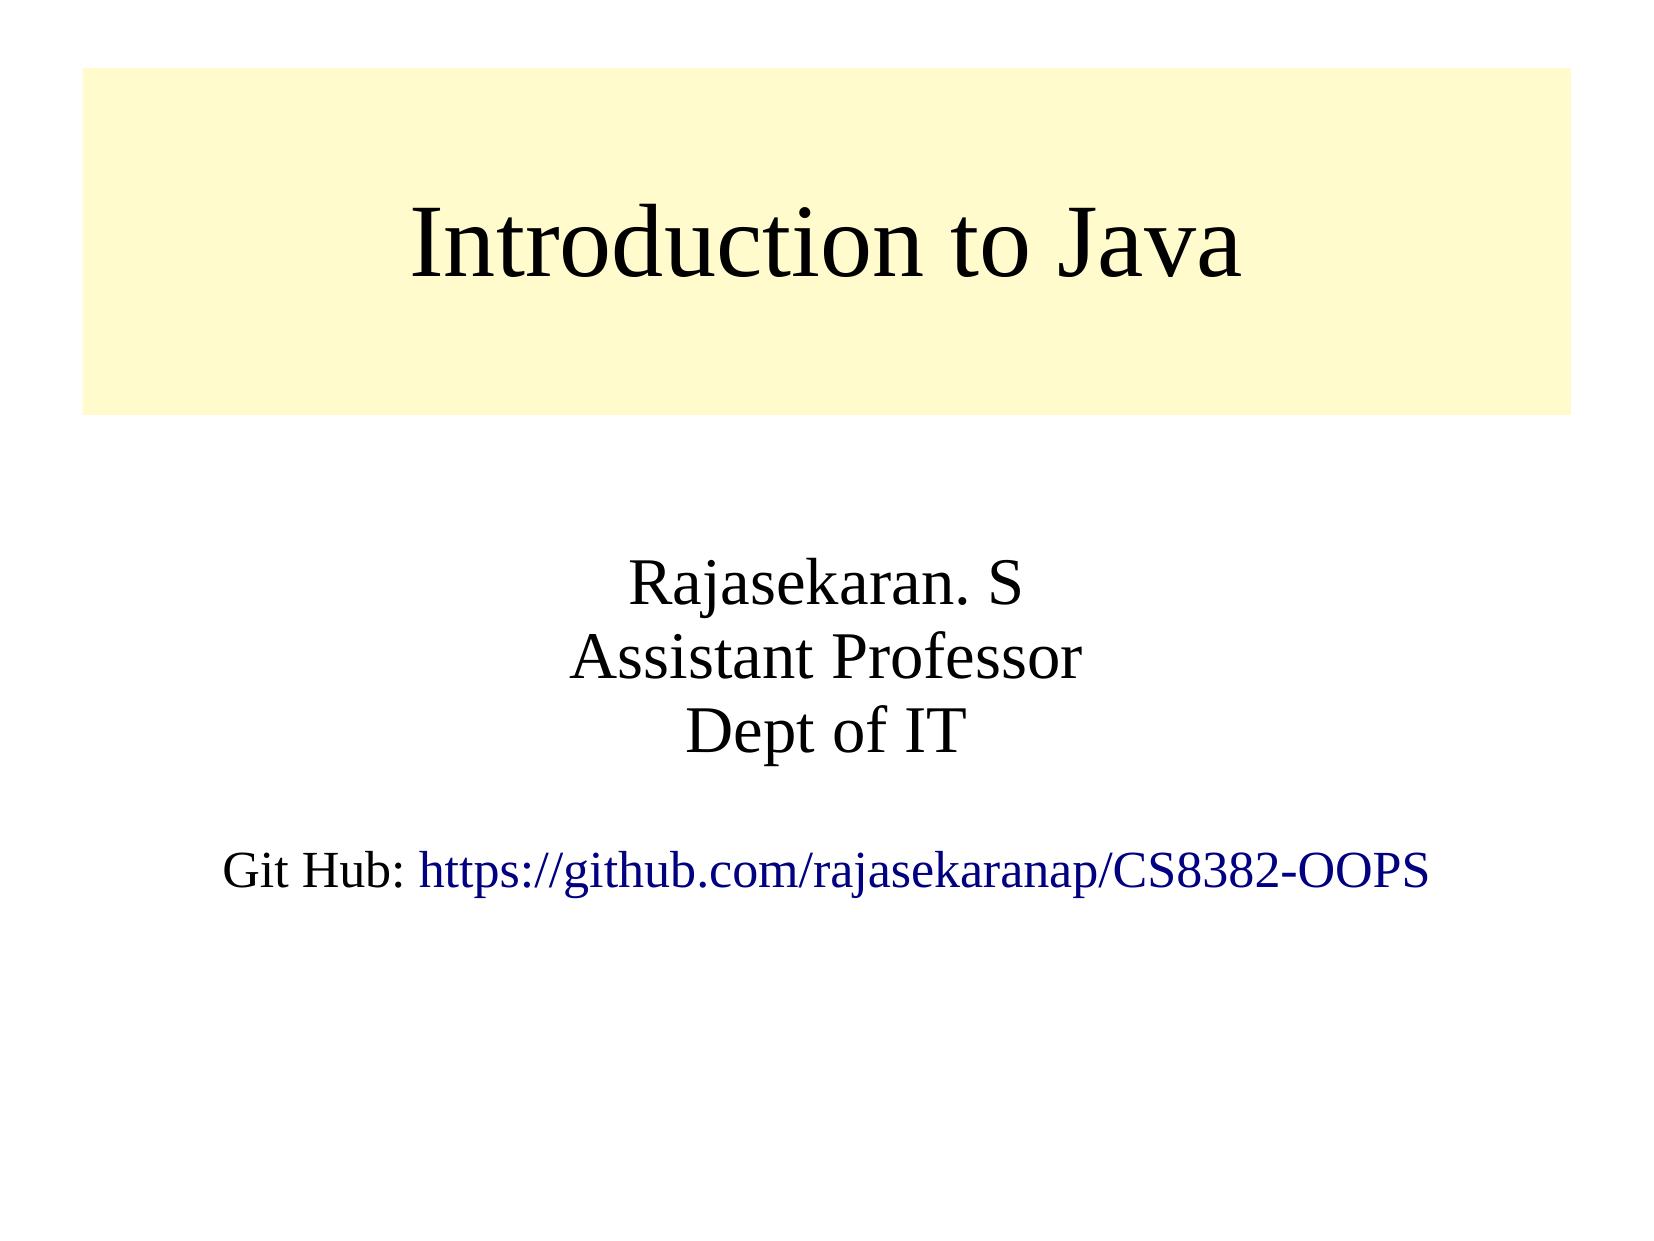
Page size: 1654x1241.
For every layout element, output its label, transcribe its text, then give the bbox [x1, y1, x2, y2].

text_box Rajasekaran. S Assistant Professor Dept of IT Git Hub: https://github.com/rajasekaranap/CS8382-OOPS [82, 583, 1571, 935]
title Introduction to Java [82, 68, 1571, 415]
